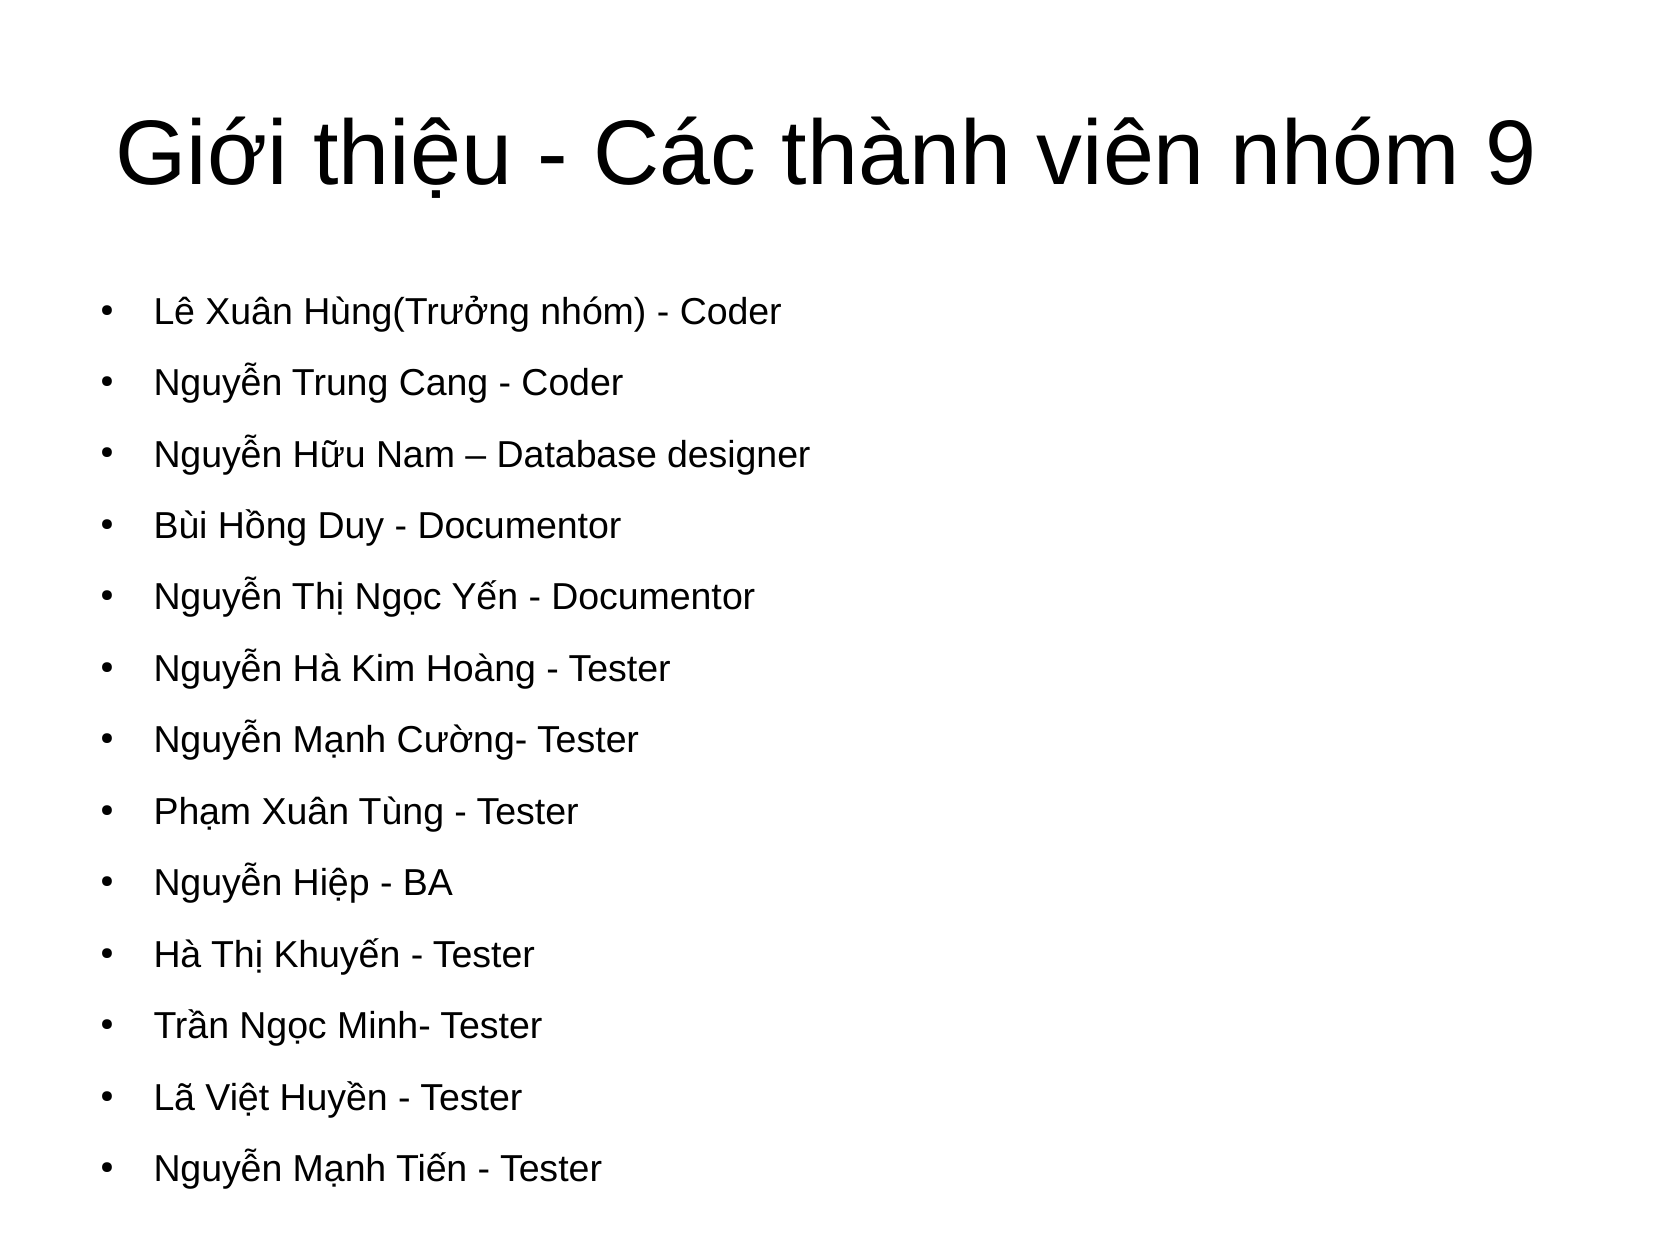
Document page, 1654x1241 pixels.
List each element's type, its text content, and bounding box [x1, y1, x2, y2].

list Lê Xuân Hùng(Trưởng nhóm) - Coder Nguyễn Trung Cang - Coder Nguyễn Hữu Nam – Database designer Bùi Hồng Duy - Documentor Nguyễn Thị Ngọc Yến - Documentor Nguyễn Hà Kim Hoàng - Tester Nguyễn Mạnh Cường- Tester Phạm Xuân Tùng - Tester Nguyễn Hiệp - BA Hà Thị Khuyến - Tester Trần Ngọc Minh- Tester Lã Việt Huyền - Tester Nguyễn Mạnh Tiến - Tester [82, 290, 1571, 1191]
title Giới thiệu - Các thành viên nhóm 9 [82, 49, 1571, 257]
